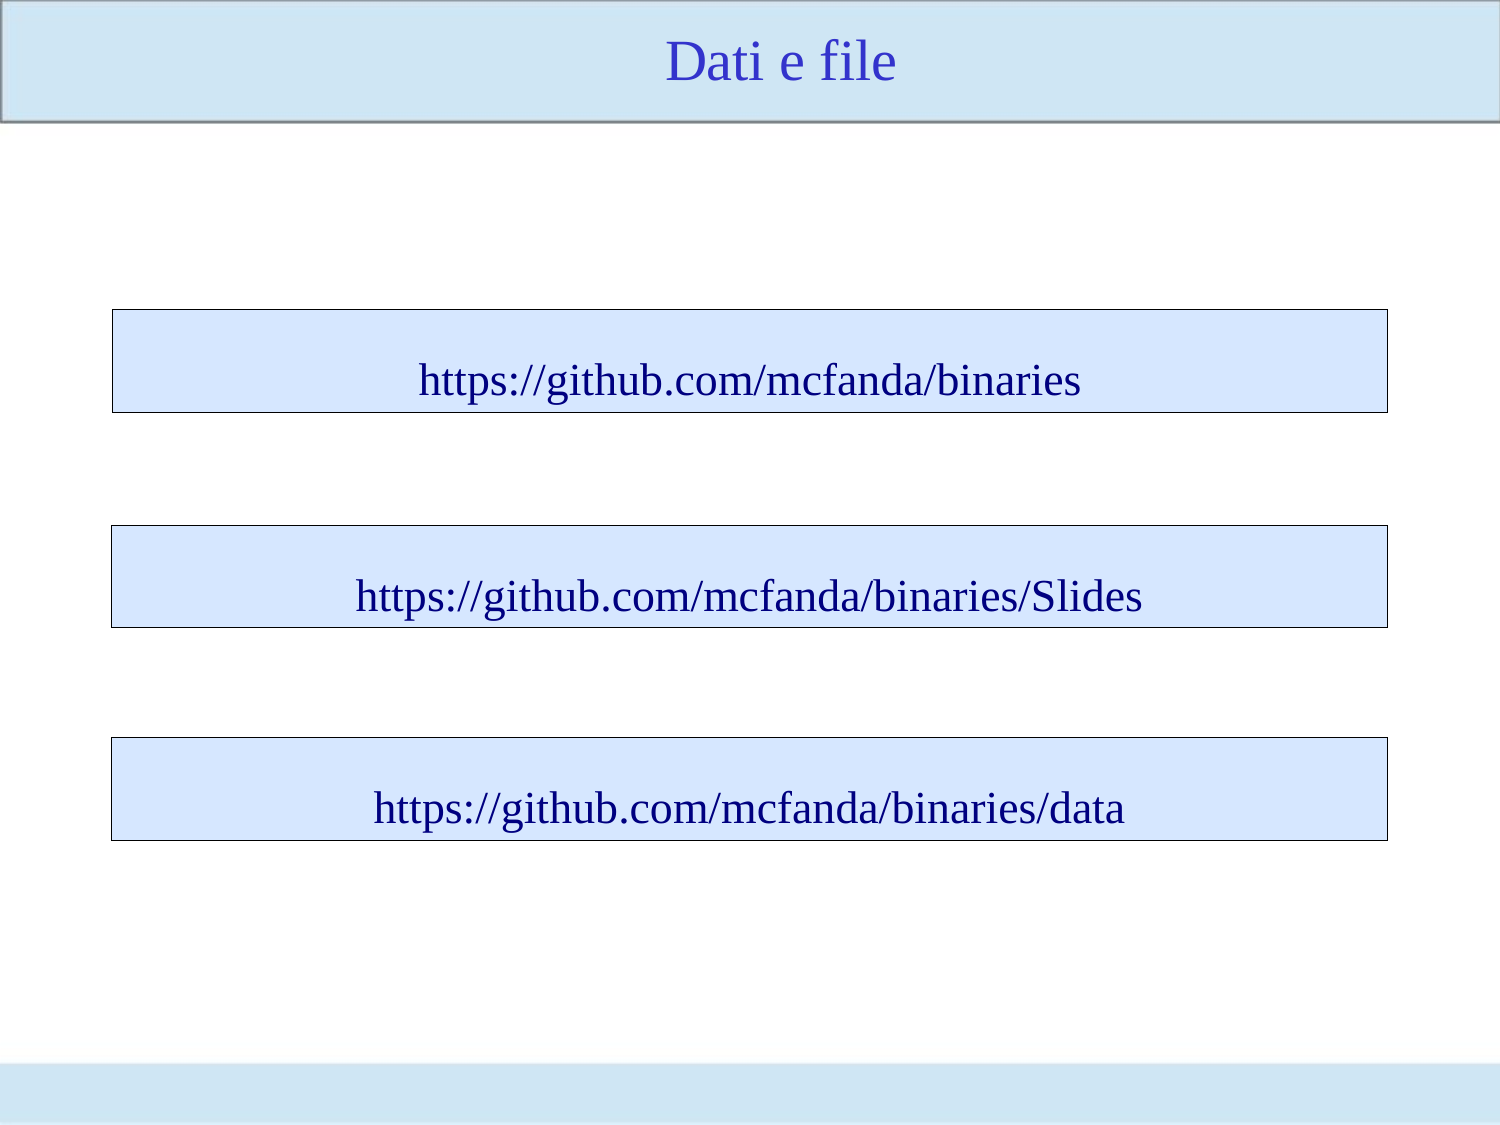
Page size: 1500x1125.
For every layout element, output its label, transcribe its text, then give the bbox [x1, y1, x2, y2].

text_box https://github.com/mcfanda/binaries [112, 309, 1388, 413]
text_box https://github.com/mcfanda/binaries/Slides [111, 525, 1388, 628]
text_box https://github.com/mcfanda/binaries/data [111, 737, 1388, 841]
title Dati e file [249, 13, 1313, 101]
picture [0, 0, 1500, 1125]
